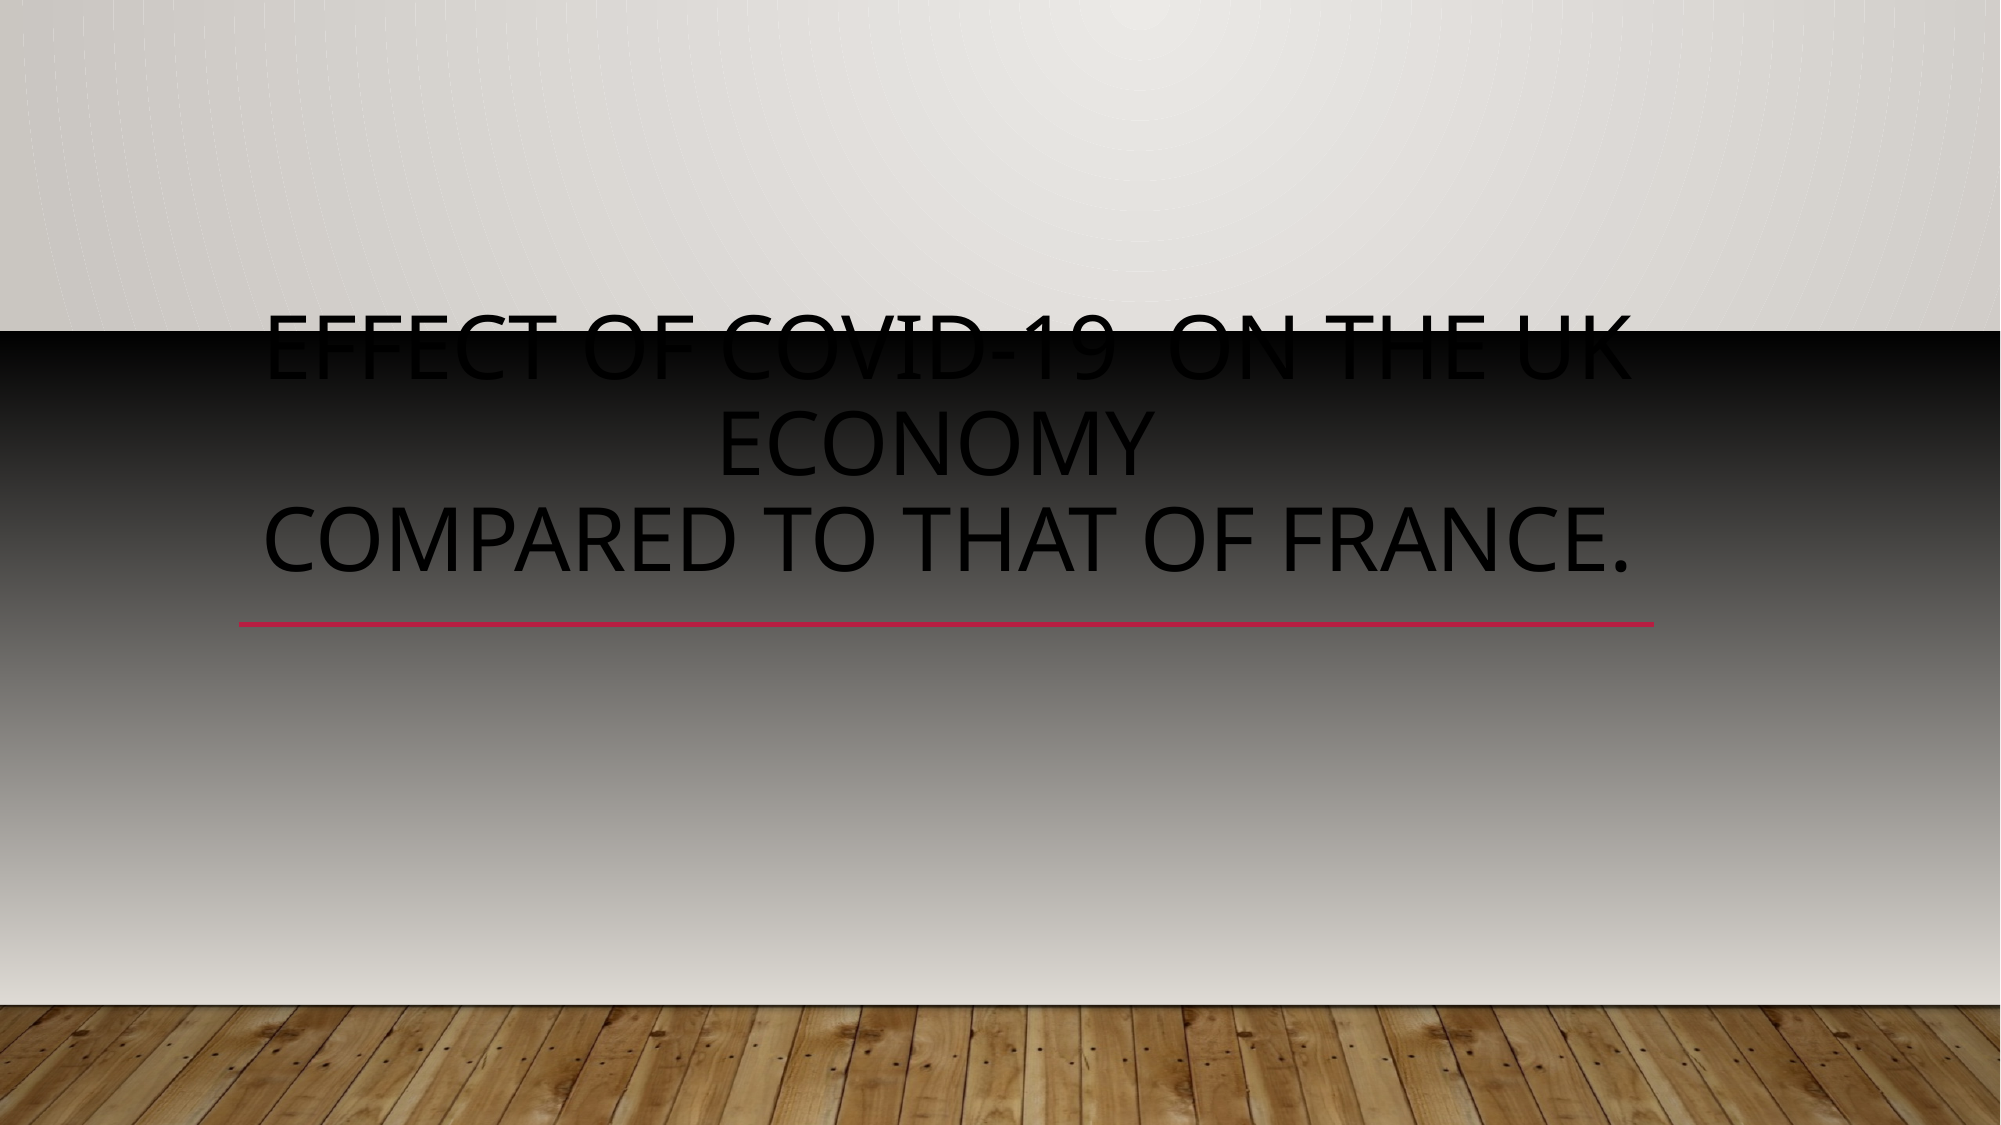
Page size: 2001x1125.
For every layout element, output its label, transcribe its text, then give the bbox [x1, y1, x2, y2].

title EFFECT OF COVID-19 ON THE UK ECONOMY COMPARED TO THAT OF FRANCE. [238, 288, 1657, 598]
